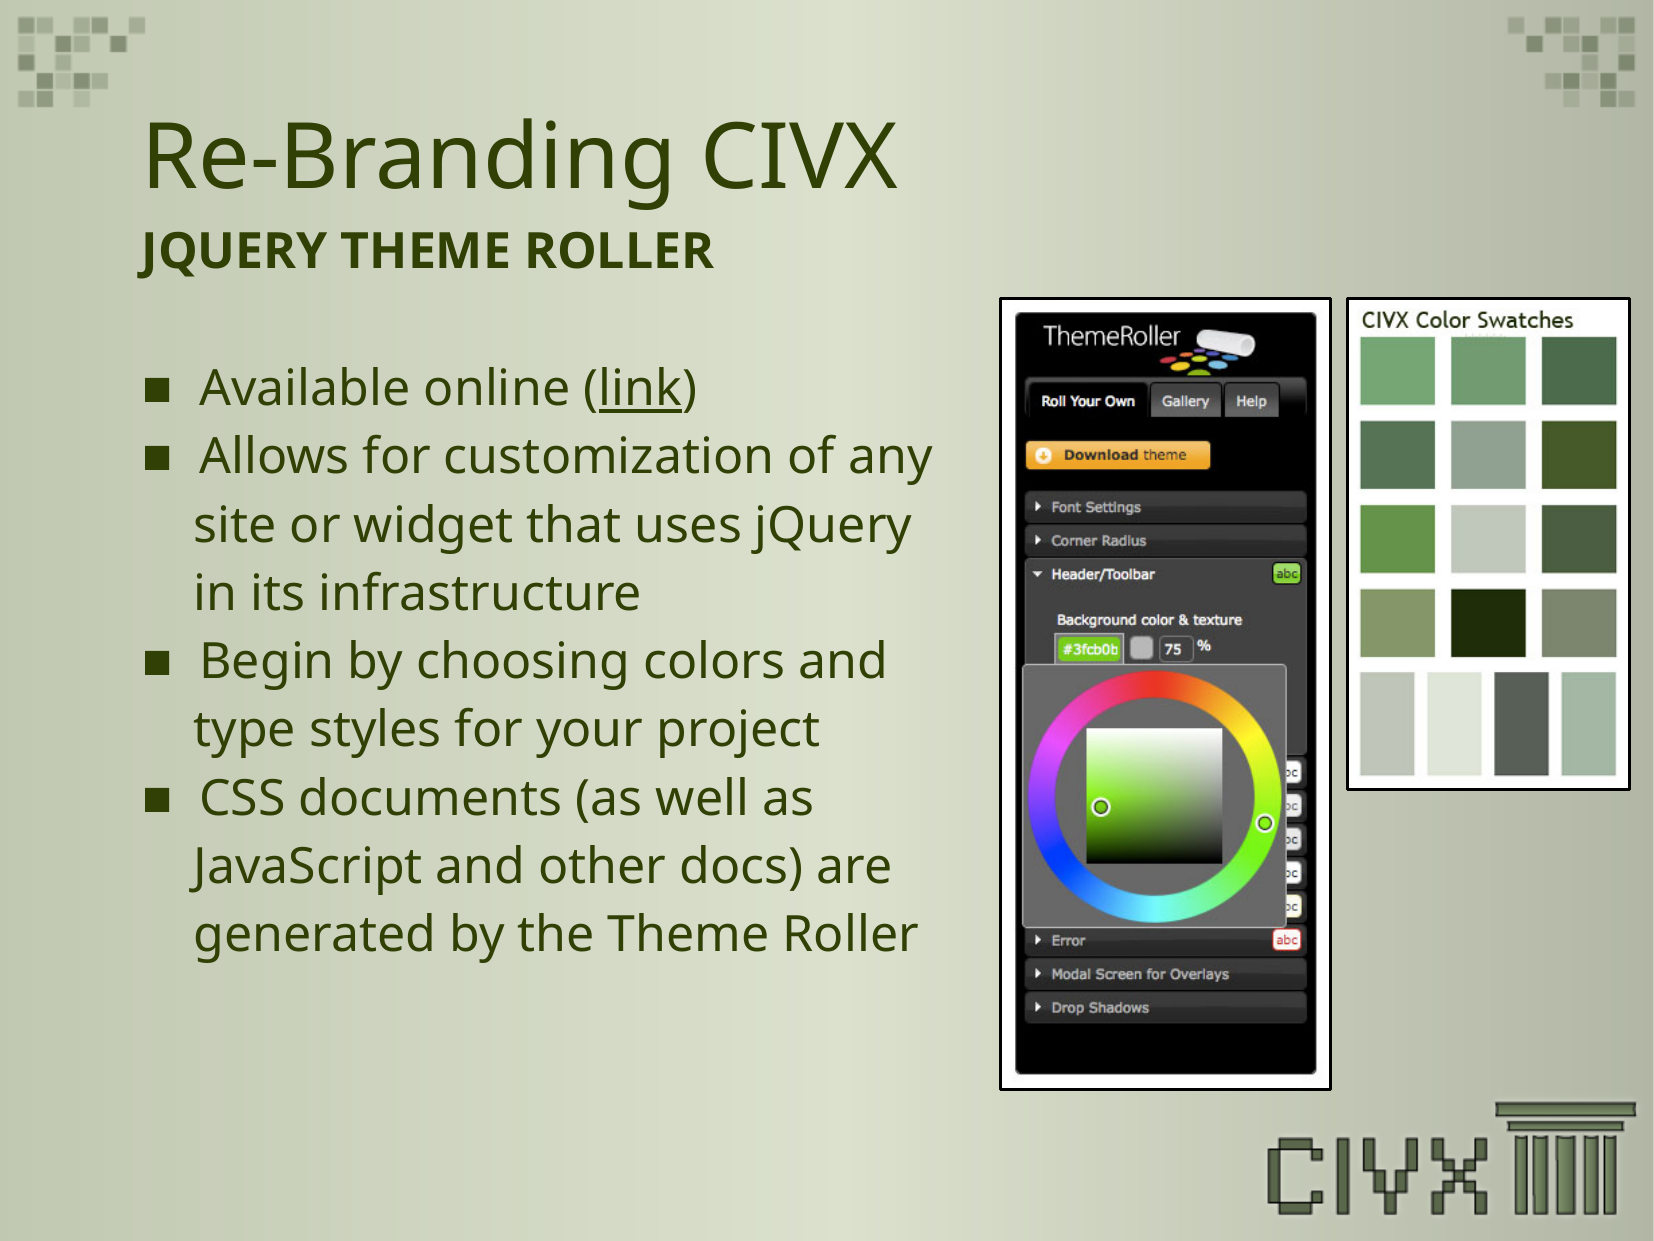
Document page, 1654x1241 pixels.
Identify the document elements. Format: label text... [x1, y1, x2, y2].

title Re-Branding CIVX [141, 56, 1630, 250]
subtitle JQUERY THEME ROLLER n Available online (link) n Allows for customization of any site or widget that uses jQuery in its infrastructure n Begin by choosing colors and type styles for your project n CSS documents (as well as JavaScript and other docs) are generated by the Theme Roller [141, 285, 1630, 1102]
picture [0, 0, 1654, 1241]
